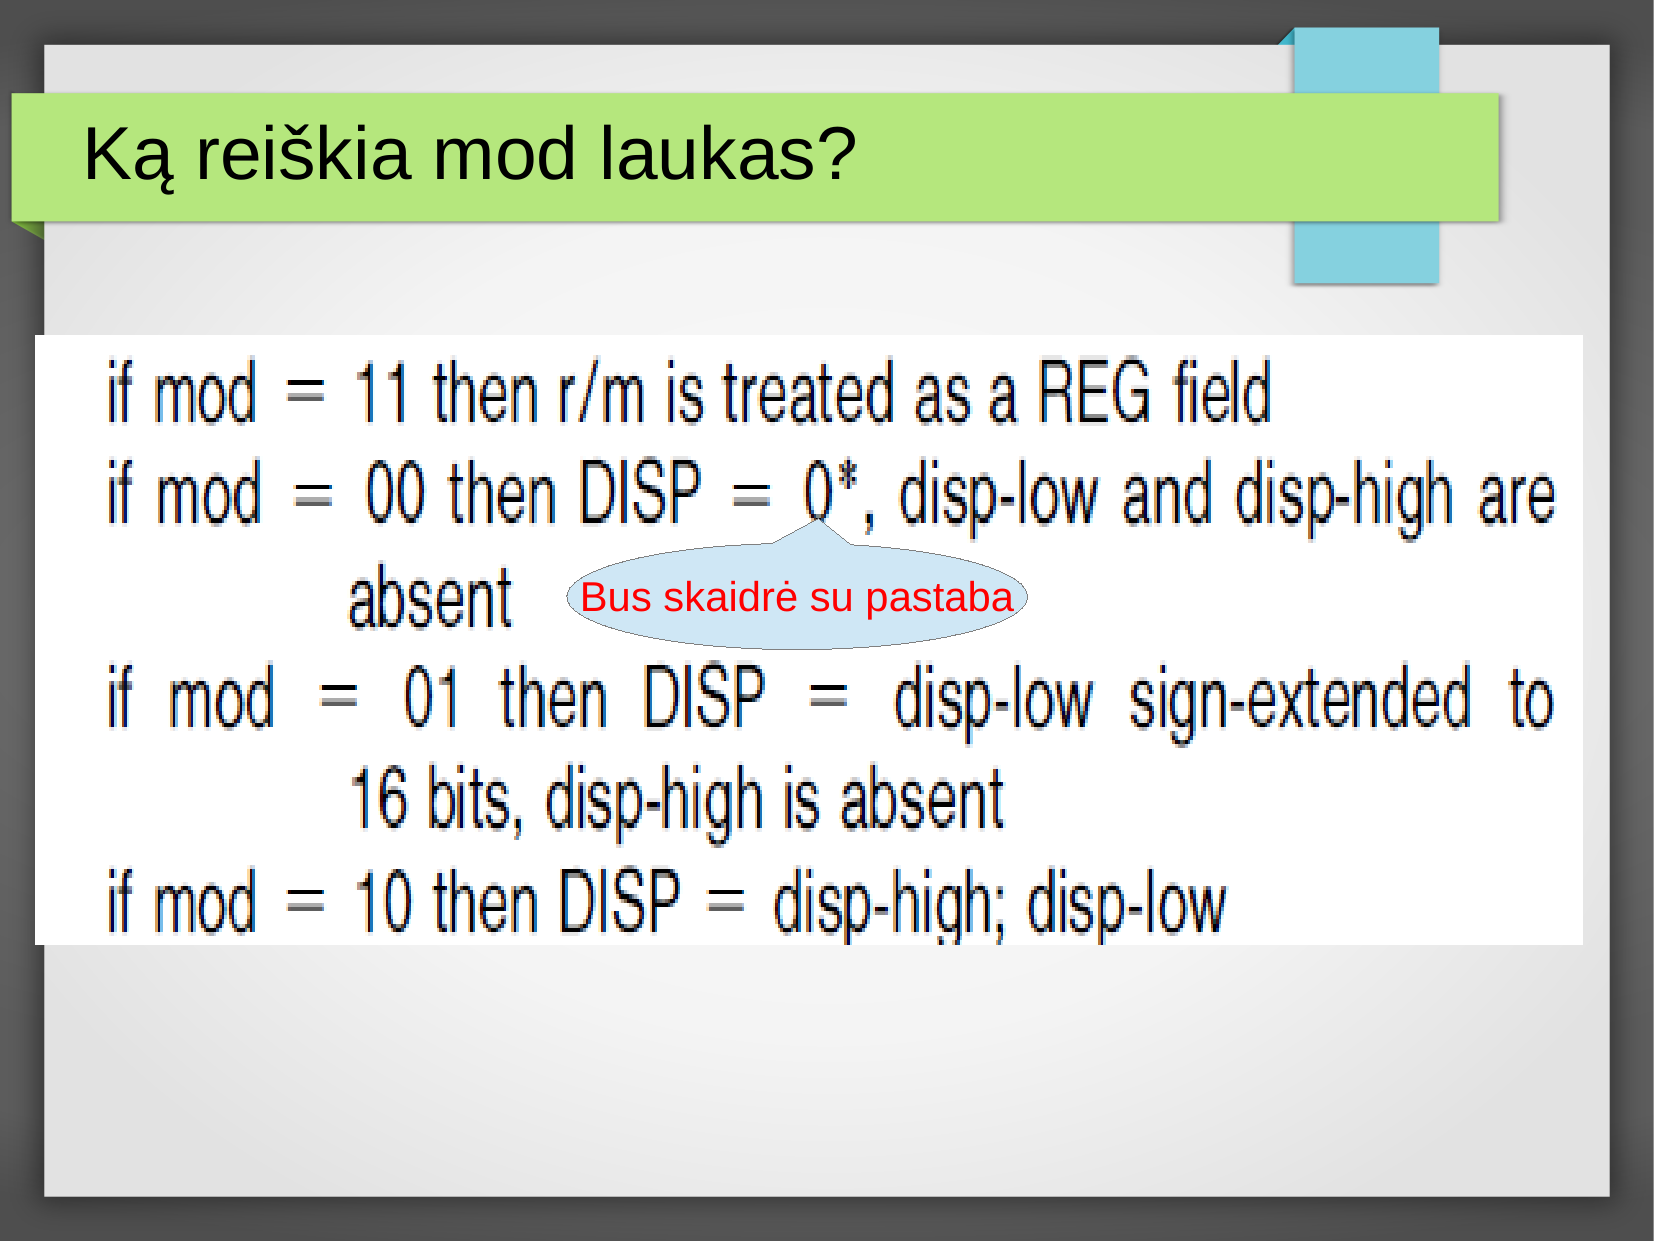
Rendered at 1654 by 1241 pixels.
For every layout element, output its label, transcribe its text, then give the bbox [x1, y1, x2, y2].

picture [0, 0, 1654, 1241]
title Ką reiškia mod laukas? [82, 94, 1264, 213]
text_box Bus skaidrė su pastaba [566, 518, 1028, 650]
